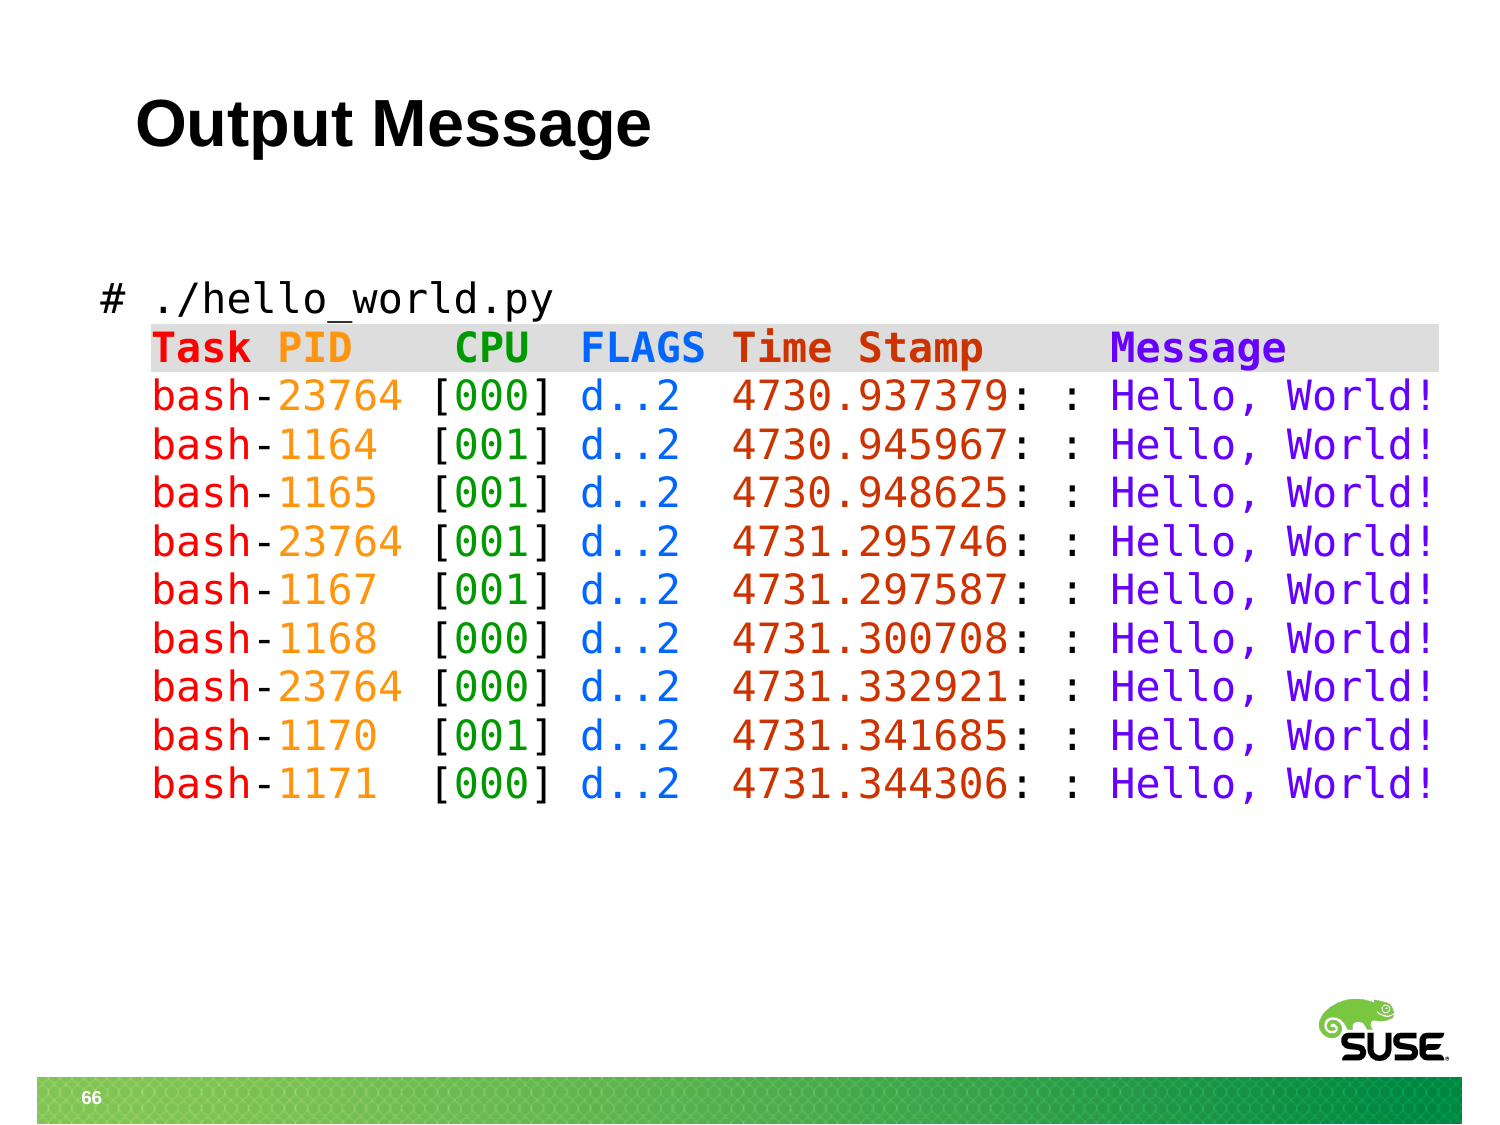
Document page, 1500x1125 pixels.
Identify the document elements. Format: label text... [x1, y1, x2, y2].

text_box # ./hello_world.py Task PID CPU FLAGS Time Stamp Message bash-23764 [000] d..2 4730.937379: : Hello, World! bash-1164 [001] d..2 4730.945967: : Hello, World! bash-1165 [001] d..2 4730.948625: : Hello, World! bash-23764 [001] d..2 4731.295746: : Hello, World! bash-1167 [001] d..2 4731.297587: : Hello, World! bash-1168 [000] d..2 4731.300708: : Hello, World! bash-23764 [000] d..2 4731.332921: : Hello, World! bash-1170 [001] d..2 4731.341685: : Hello, World! bash-1171 [000] d..2 4731.344306: : Hello, World! [85, 267, 1441, 858]
title Output Message [135, 41, 1372, 204]
picture [37, 1077, 1462, 1124]
picture [1319, 999, 1449, 1061]
